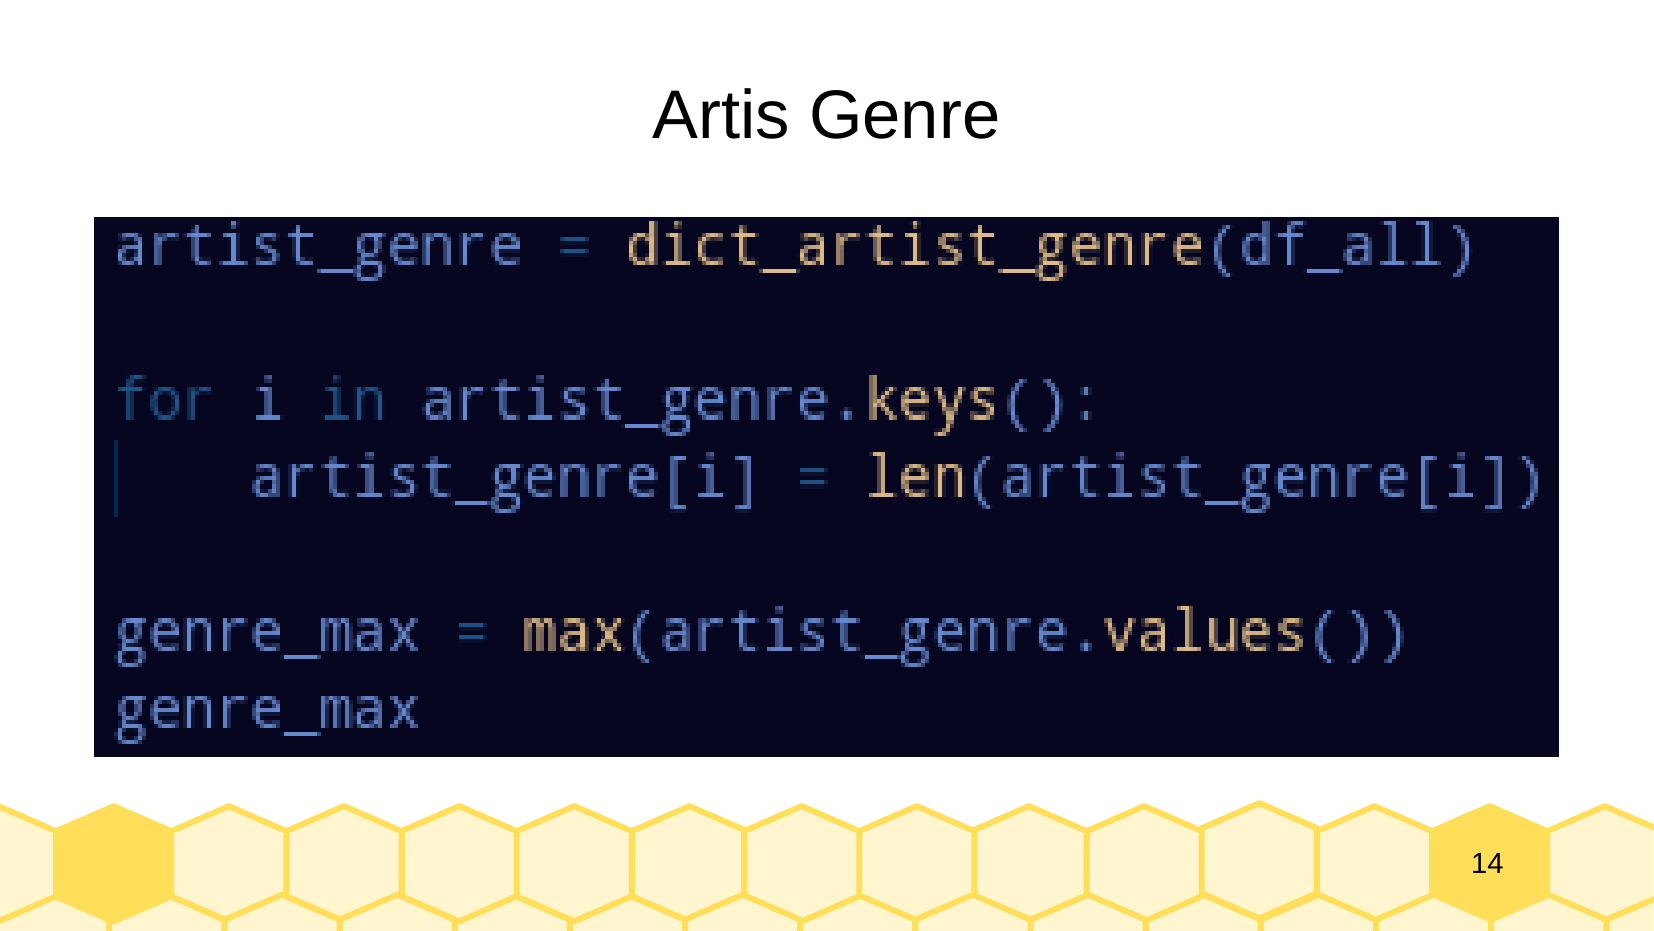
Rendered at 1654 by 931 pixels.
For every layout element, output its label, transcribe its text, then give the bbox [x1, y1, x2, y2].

title Artis Genre [82, 37, 1571, 193]
picture [94, 217, 1559, 758]
